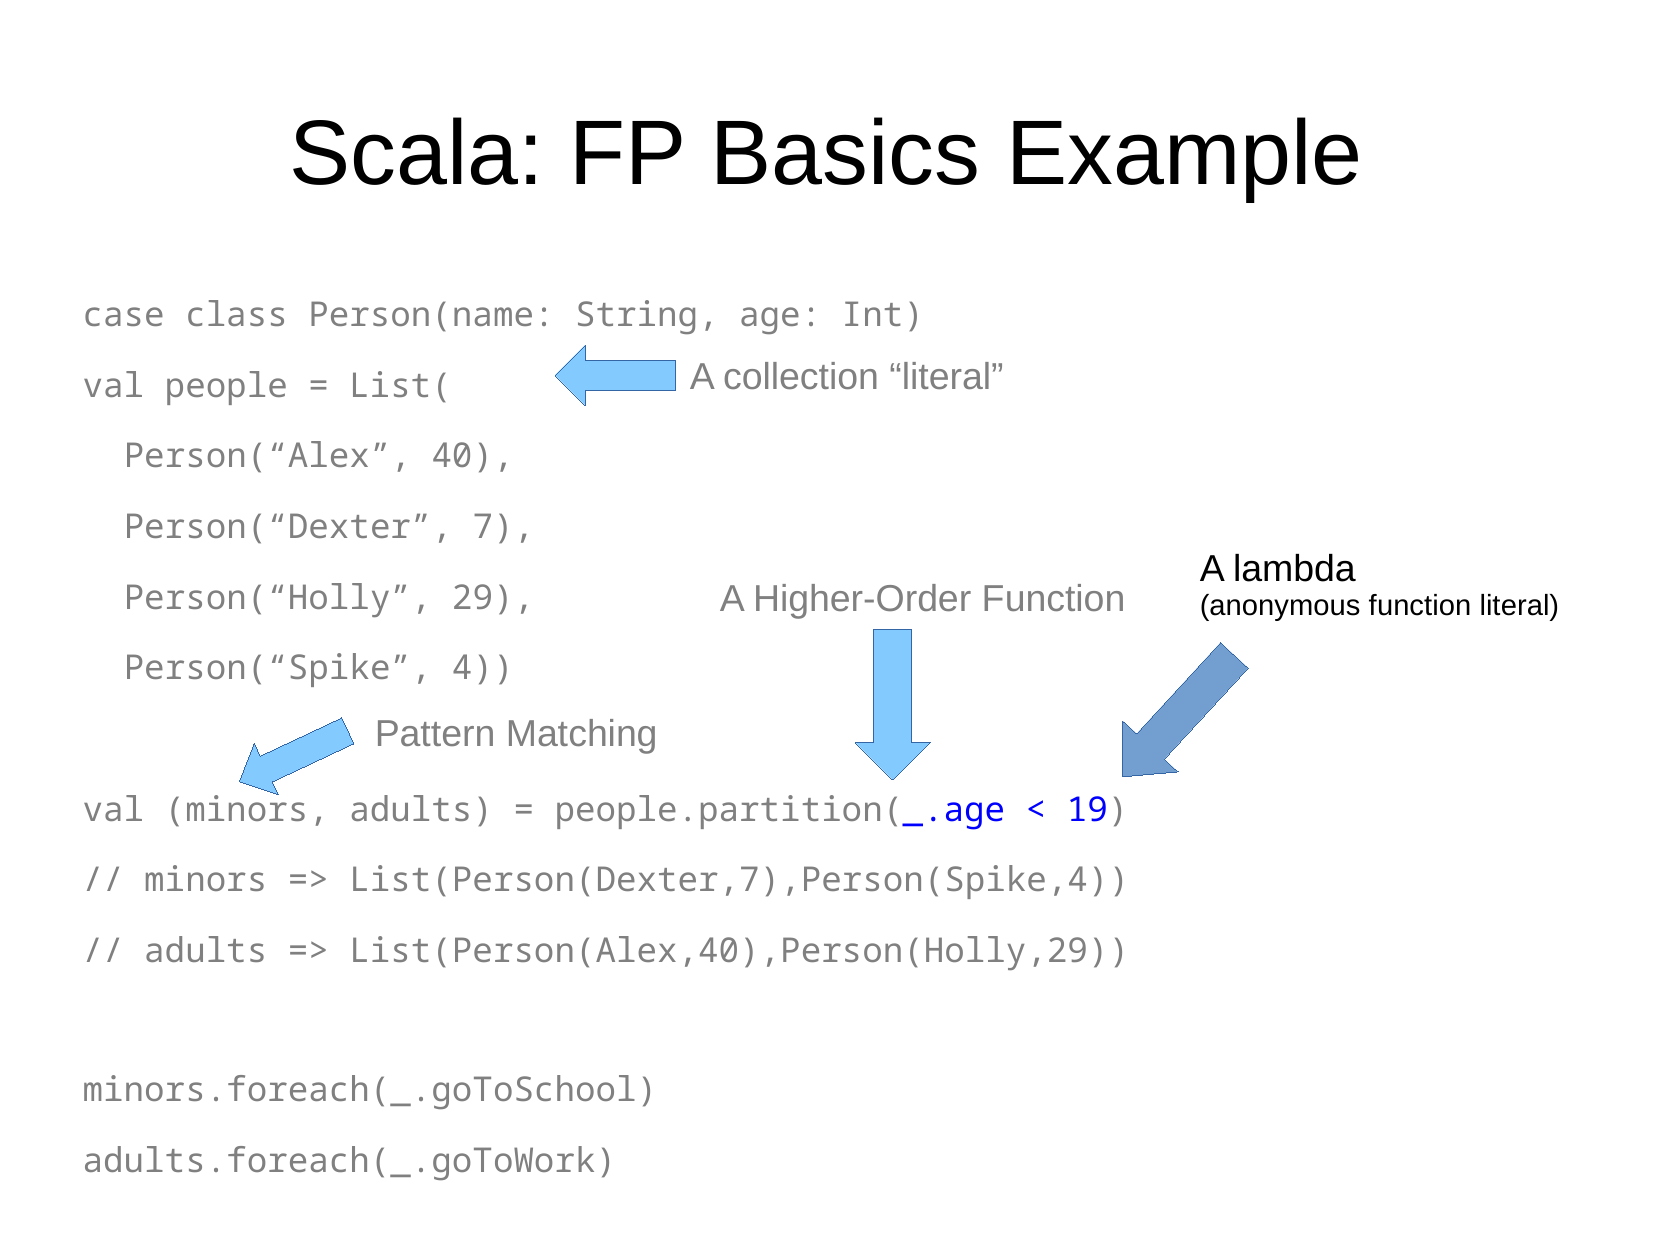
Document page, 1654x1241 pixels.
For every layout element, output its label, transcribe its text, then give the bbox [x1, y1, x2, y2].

list case class Person(name: String, age: Int) val people = List( Person(“Alex”, 40), Person(“Dexter”, 7), Person(“Holly”, 29), Person(“Spike”, 4)) val (minors, adults) = people.partition(_.age < 19) // minors => List(Person(Dexter,7),Person(Spike,4)) // adults => List(Person(Alex,40),Person(Holly,29)) minors.foreach(_.goToSchool) adults.foreach(_.goToWork) [82, 290, 1571, 1186]
text_box [239, 717, 354, 795]
text_box Pattern Matching [360, 705, 796, 762]
text_box [555, 345, 675, 406]
text_box A collection “literal” [675, 348, 1141, 406]
text_box [1122, 642, 1249, 777]
text_box A lambda (anonymous function literal) [1185, 540, 1591, 630]
text_box [855, 629, 931, 780]
text_box A Higher-Order Function [705, 570, 1185, 627]
title Scala: FP Basics Example [82, 49, 1571, 257]
